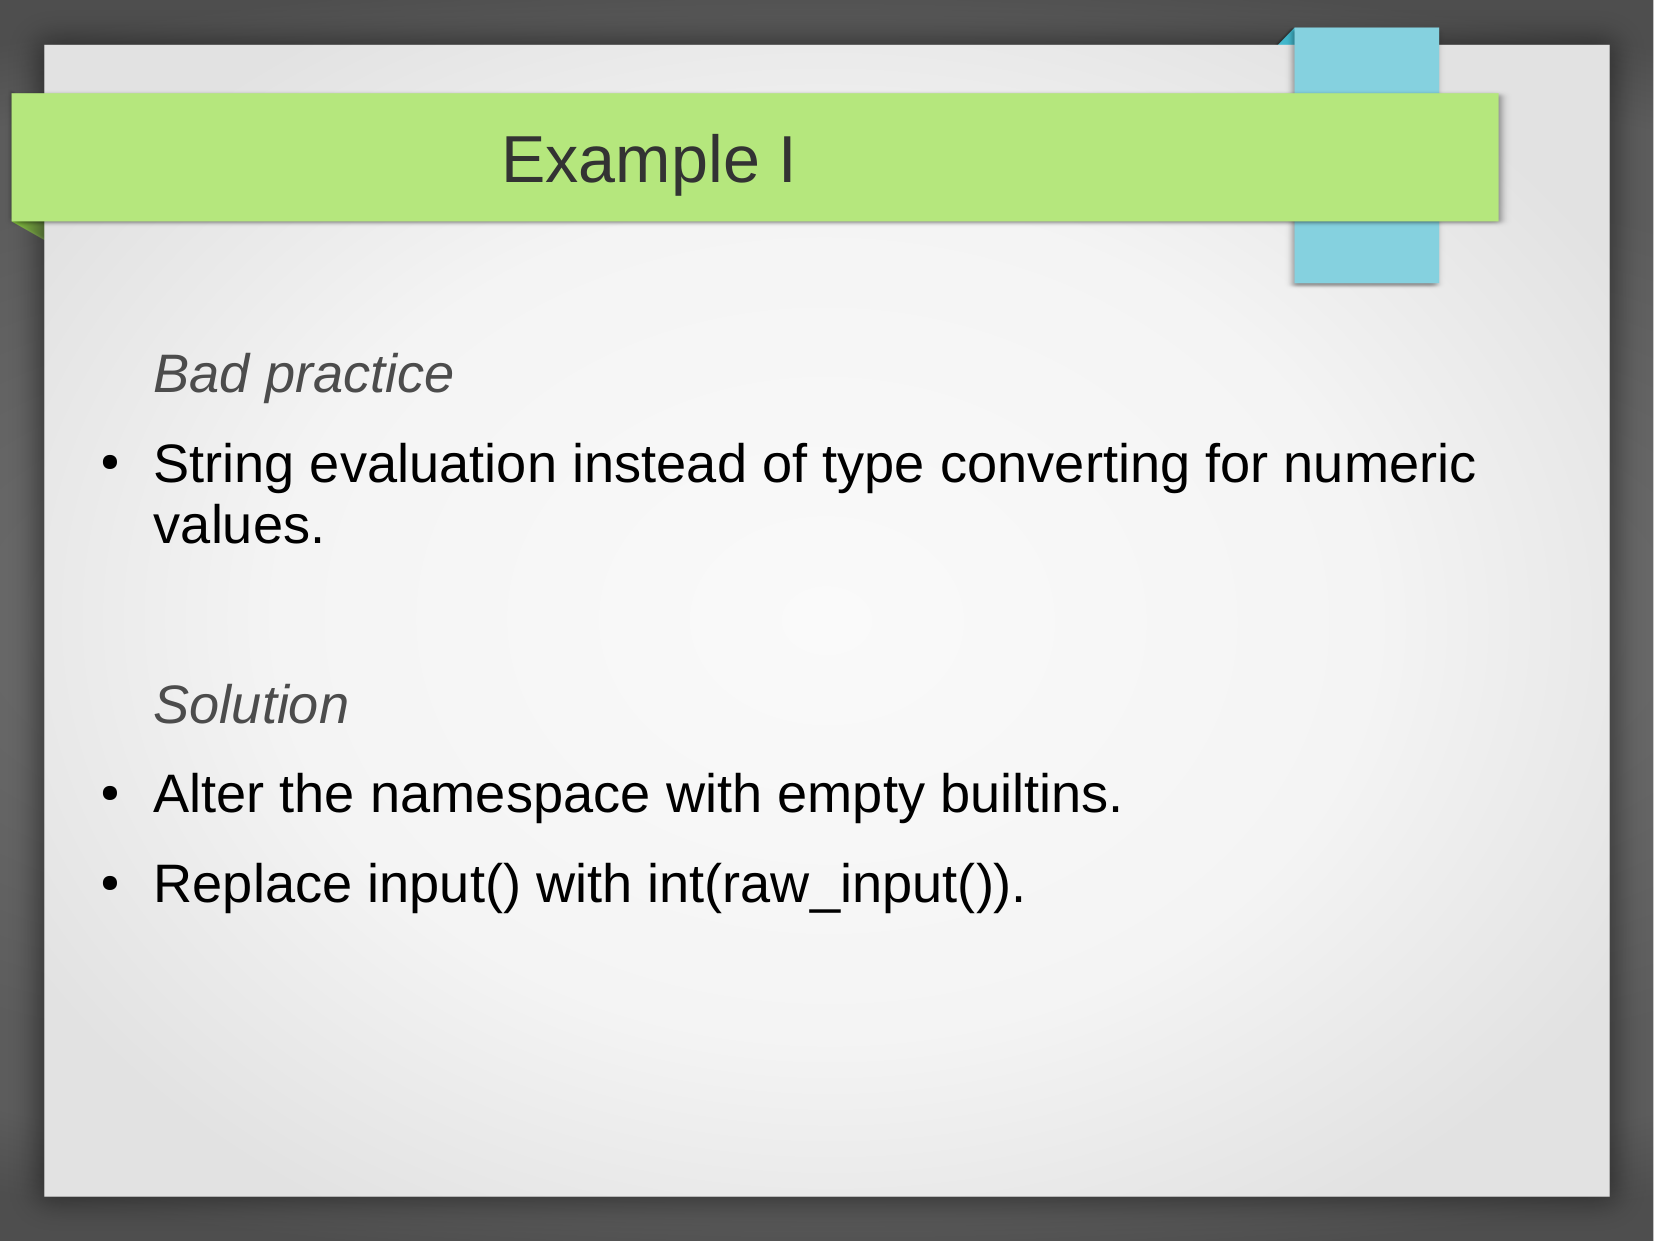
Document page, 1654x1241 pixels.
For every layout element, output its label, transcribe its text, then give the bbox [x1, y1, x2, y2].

picture [0, 0, 1654, 1241]
list Bad practice String evaluation instead of type converting for numeric values. Solution Alter the namespace with empty builtins. Replace input() with int(raw_input()). [82, 343, 1538, 1063]
title Example I [70, 106, 1229, 213]
